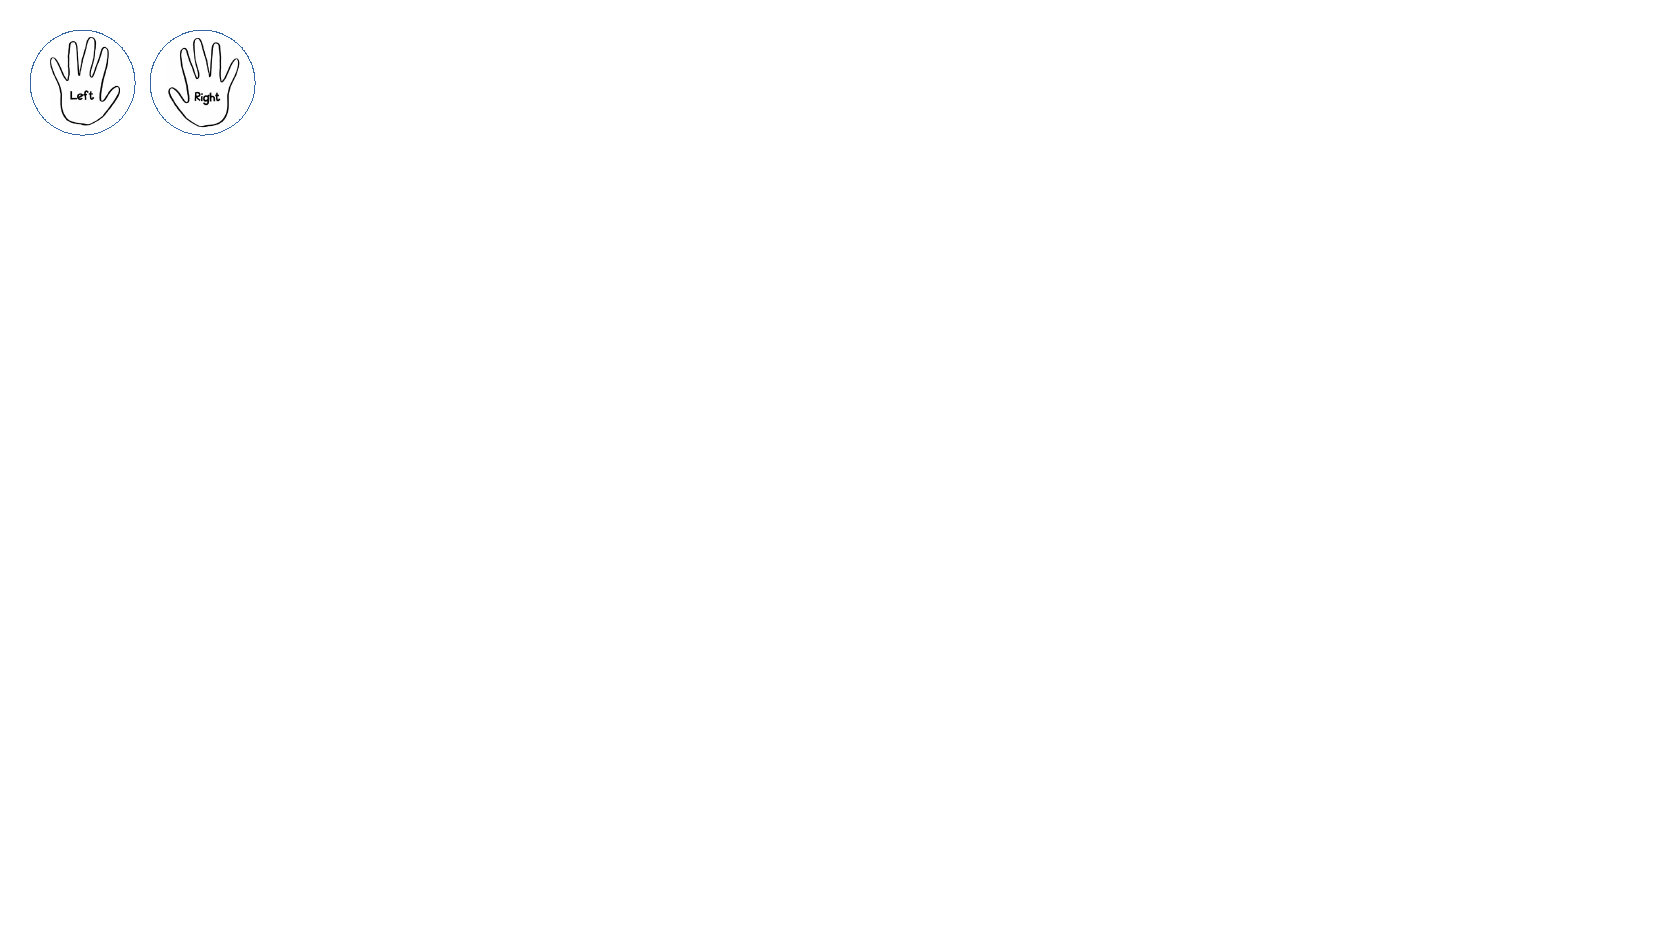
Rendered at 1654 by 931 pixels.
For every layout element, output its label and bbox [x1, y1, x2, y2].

picture [49, 35, 121, 126]
picture [166, 37, 241, 128]
